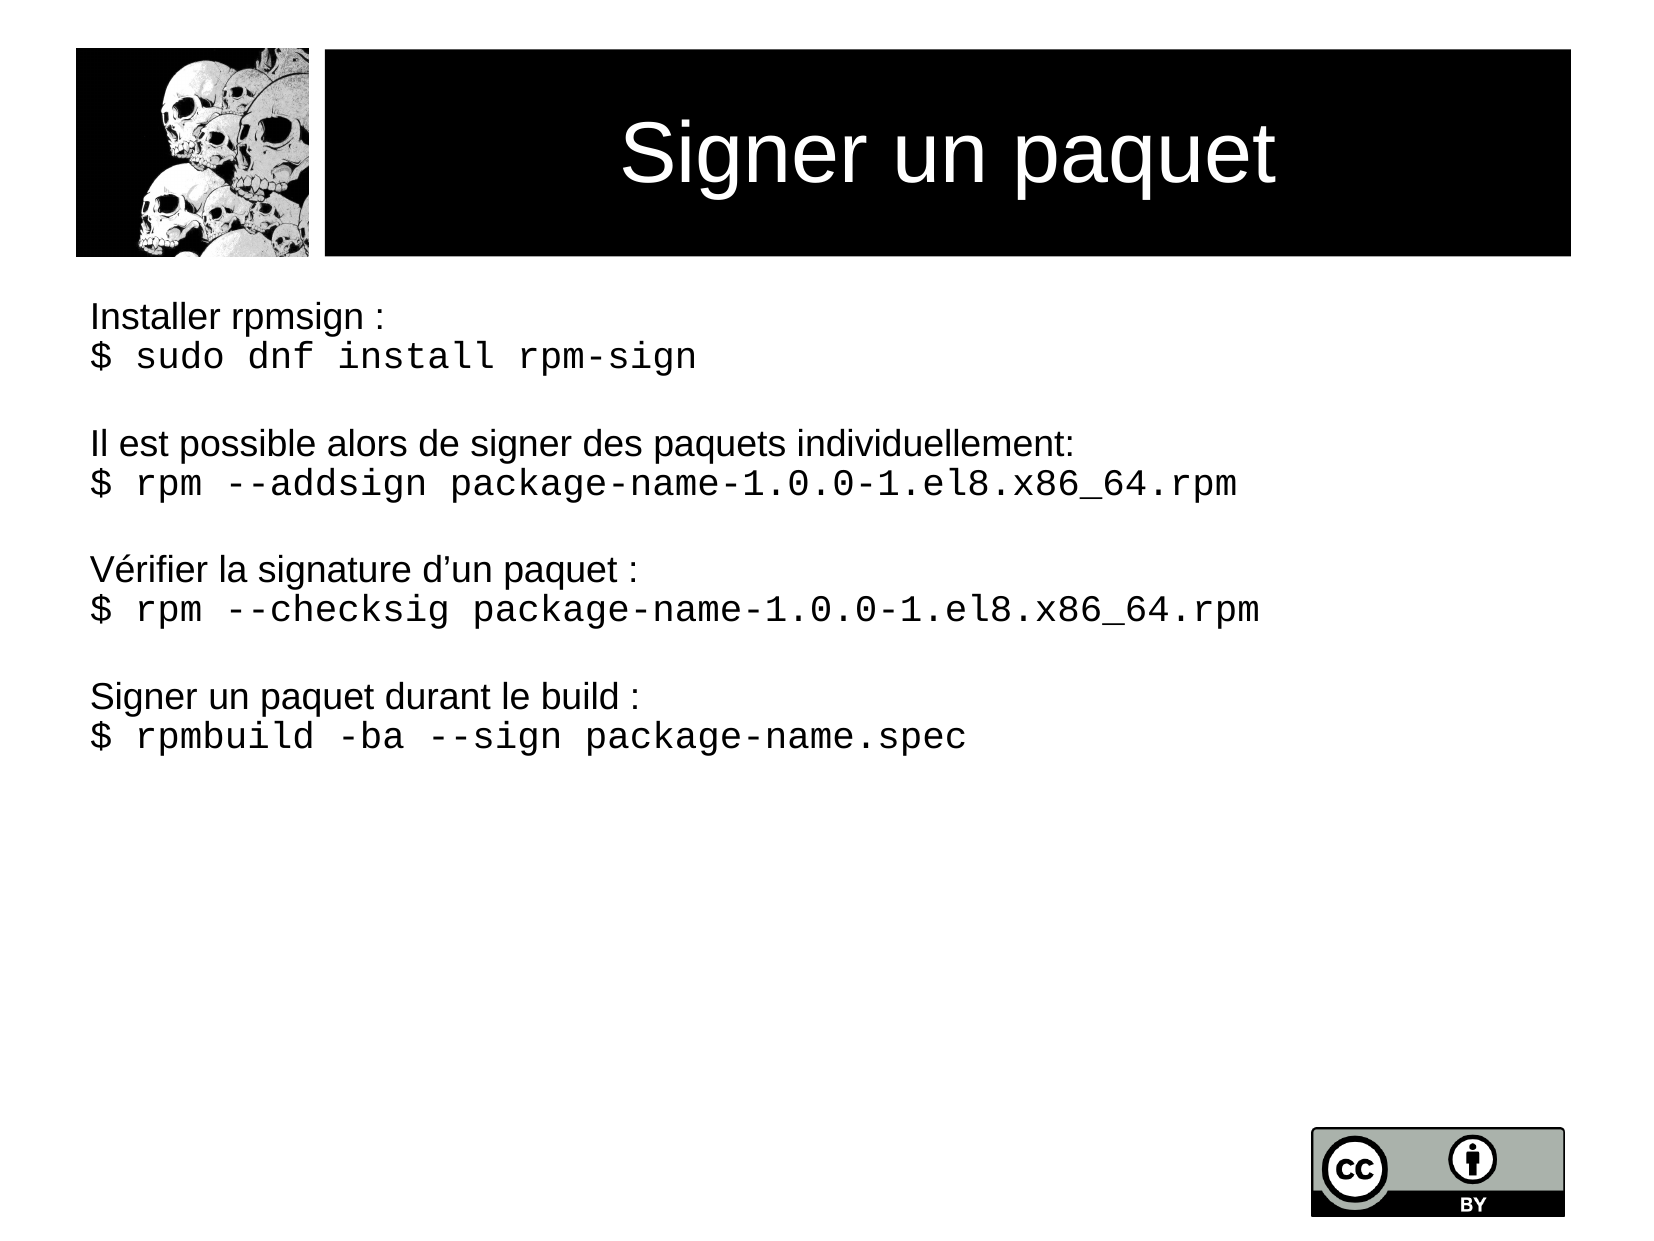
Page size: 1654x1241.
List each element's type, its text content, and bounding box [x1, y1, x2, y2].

picture [76, 48, 309, 257]
picture [1311, 1127, 1565, 1217]
text_box Installer rpmsign : $ sudo dnf install rpm-sign Il est possible alors de signer des paquets individuellement: $ rpm --addsign package-name-1.0.0-1.el8.x86_64.rpm Vérifier la signature d’un paquet : $ rpm --checksig package-name-1.0.0-1.el8.x86_64.rpm Signer un paquet durant le build : $ rpmbuild -ba --sign package-name.spec [75, 288, 1576, 768]
title Signer un paquet [324, 49, 1571, 257]
